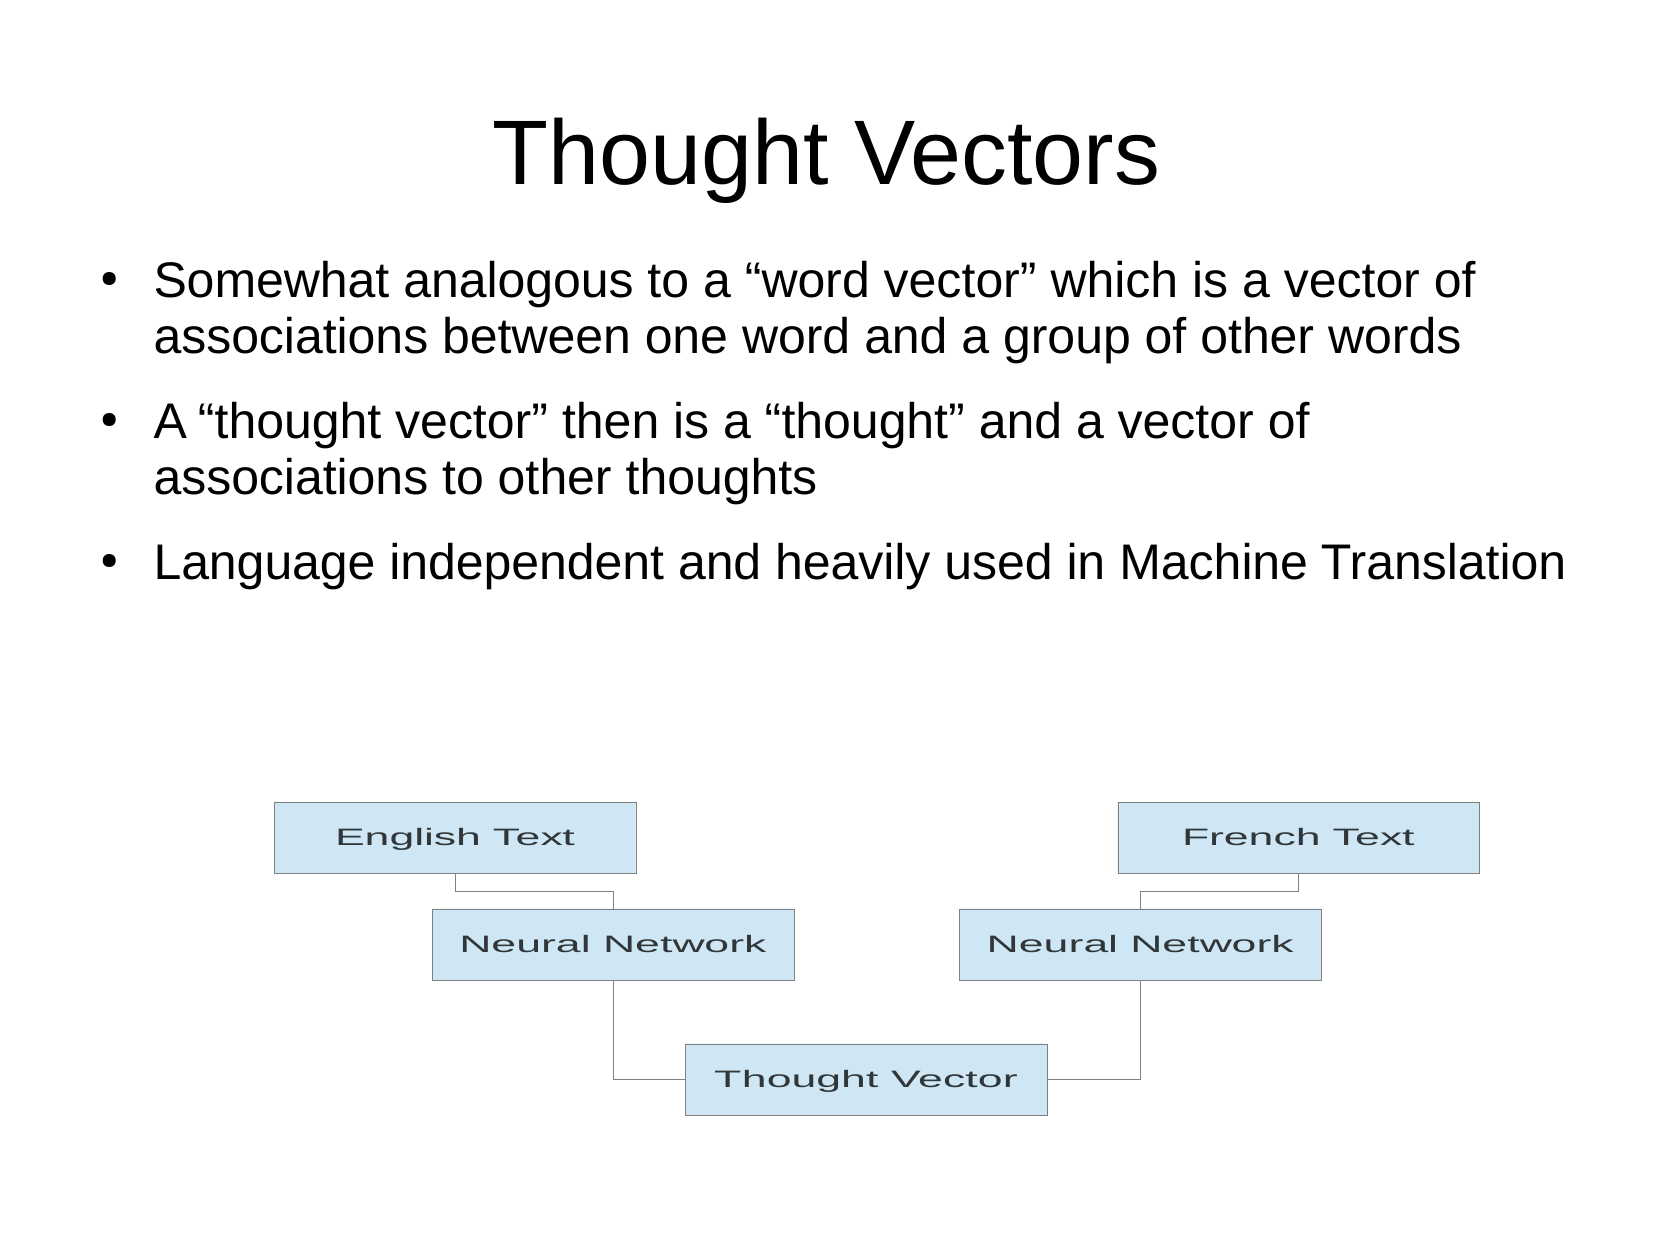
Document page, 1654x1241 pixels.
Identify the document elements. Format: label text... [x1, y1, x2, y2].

title Thought Vectors [82, 49, 1571, 252]
chart [75, 660, 1561, 1223]
list Somewhat analogous to a “word vector” which is a vector of associations between one word and a group of other words A “thought vector” then is a “thought” and a vector of associations to other thoughts Language independent and heavily used in Machine Translation [82, 252, 1571, 686]
